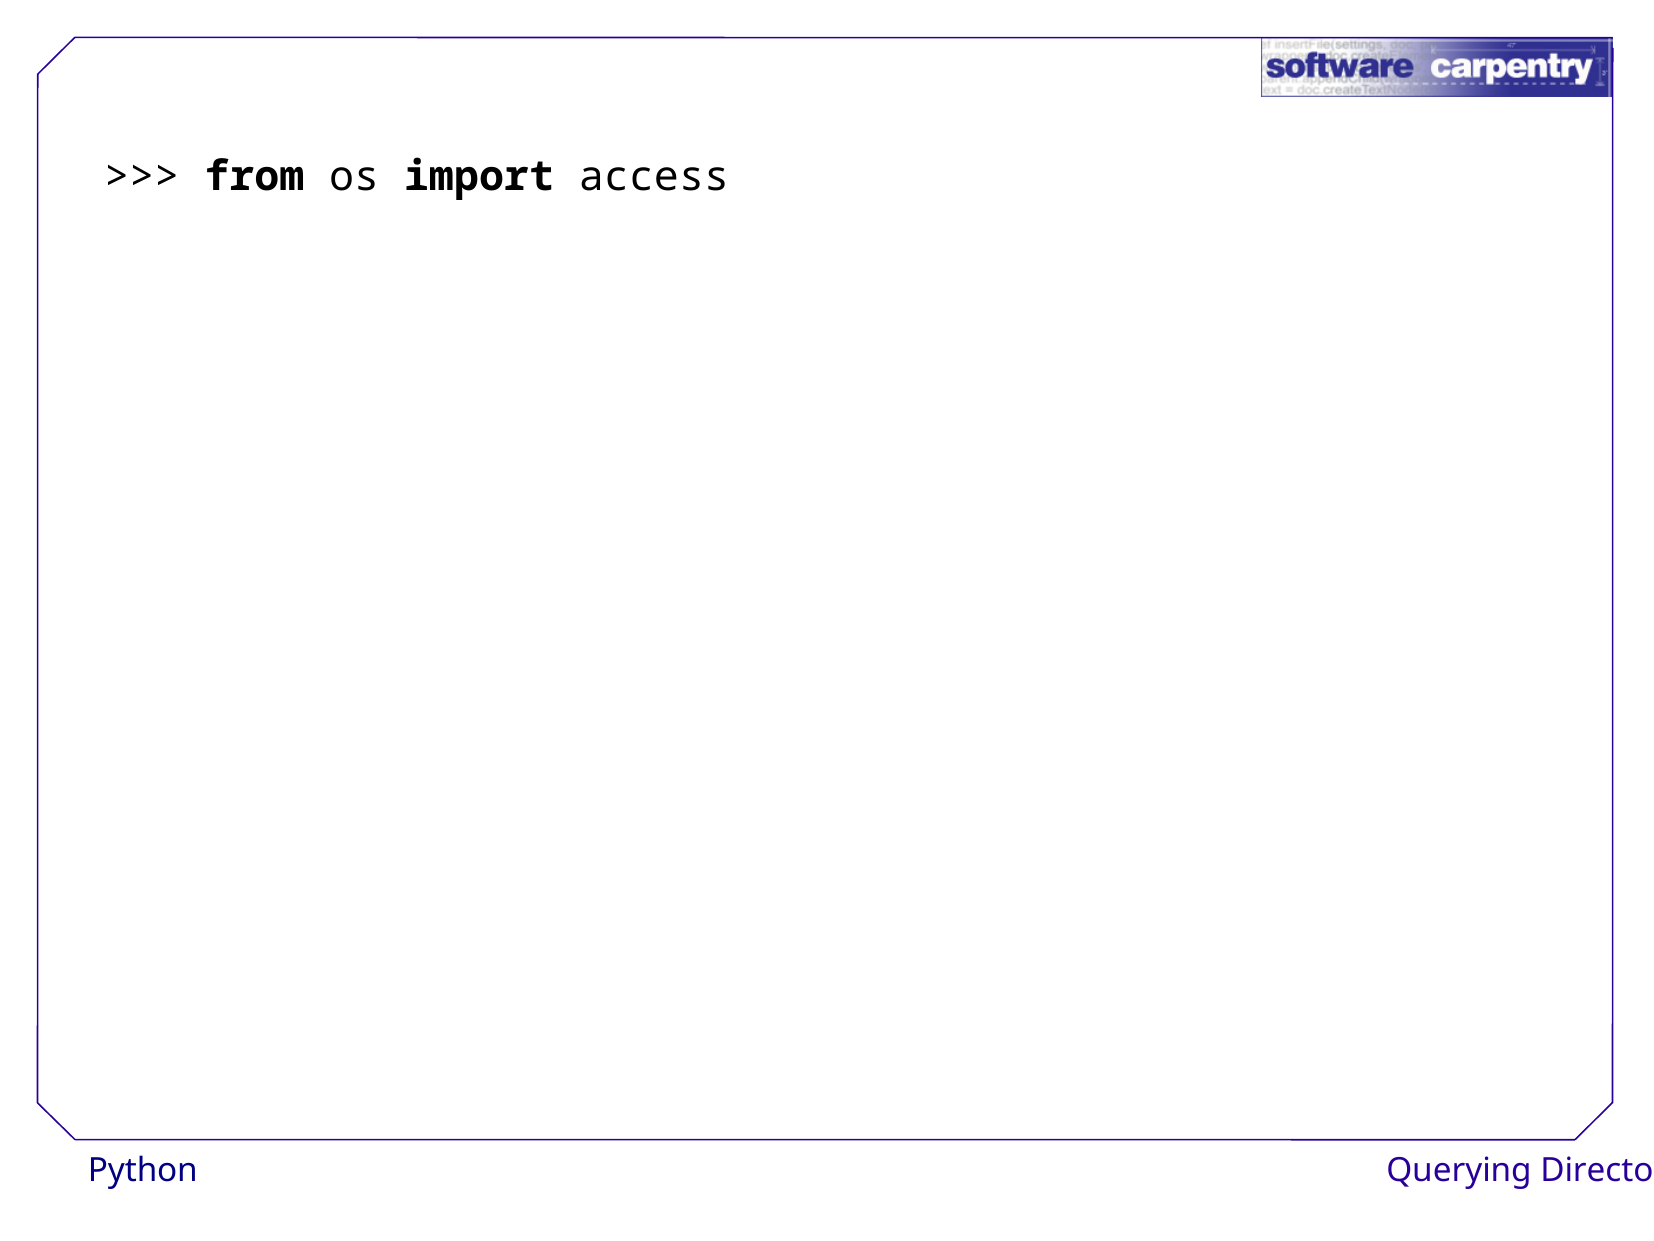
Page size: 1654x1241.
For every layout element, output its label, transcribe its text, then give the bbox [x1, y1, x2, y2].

picture [1261, 39, 1613, 97]
text_box >>> from os import access [89, 128, 1512, 1037]
